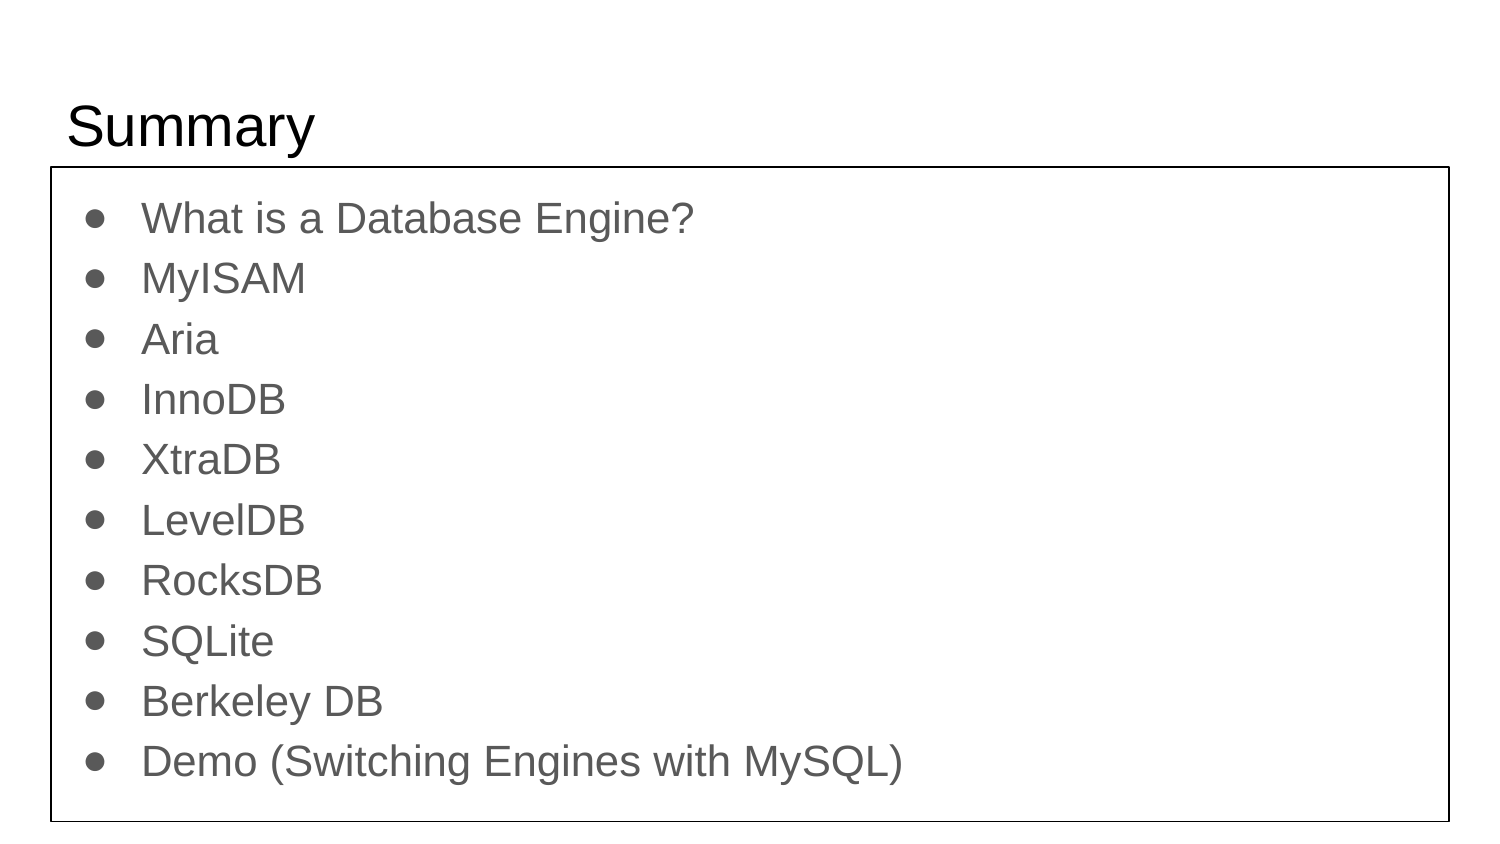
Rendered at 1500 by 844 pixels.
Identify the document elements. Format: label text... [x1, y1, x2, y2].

list What is a Database Engine? MyISAM Aria InnoDB XtraDB LevelDB RocksDB SQLite Berkeley DB Demo (Switching Engines with MySQL) [51, 166, 1449, 822]
title Summary [51, 72, 1449, 166]
